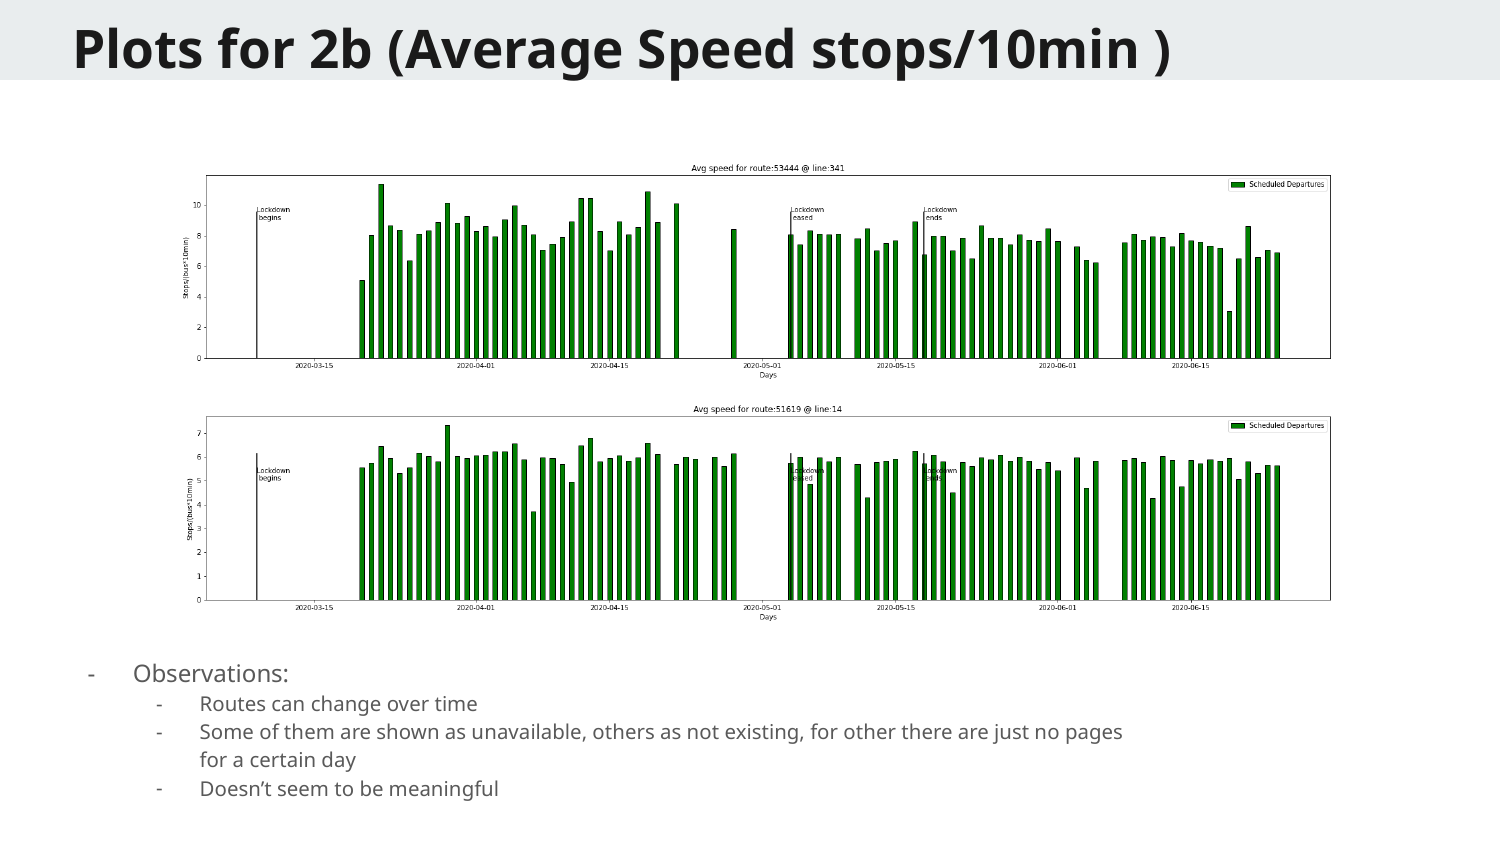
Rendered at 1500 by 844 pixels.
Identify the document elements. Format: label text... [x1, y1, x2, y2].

title Plots for 2b (Average Speed stops/10min ) [57, 0, 1455, 94]
picture [24, 146, 1475, 630]
list Observations: Routes can change over time Some of them are shown as unavailable, others as not existing, for other there are just no pages for a certain day Doesn’t seem to be meaningful [51, 639, 1148, 816]
